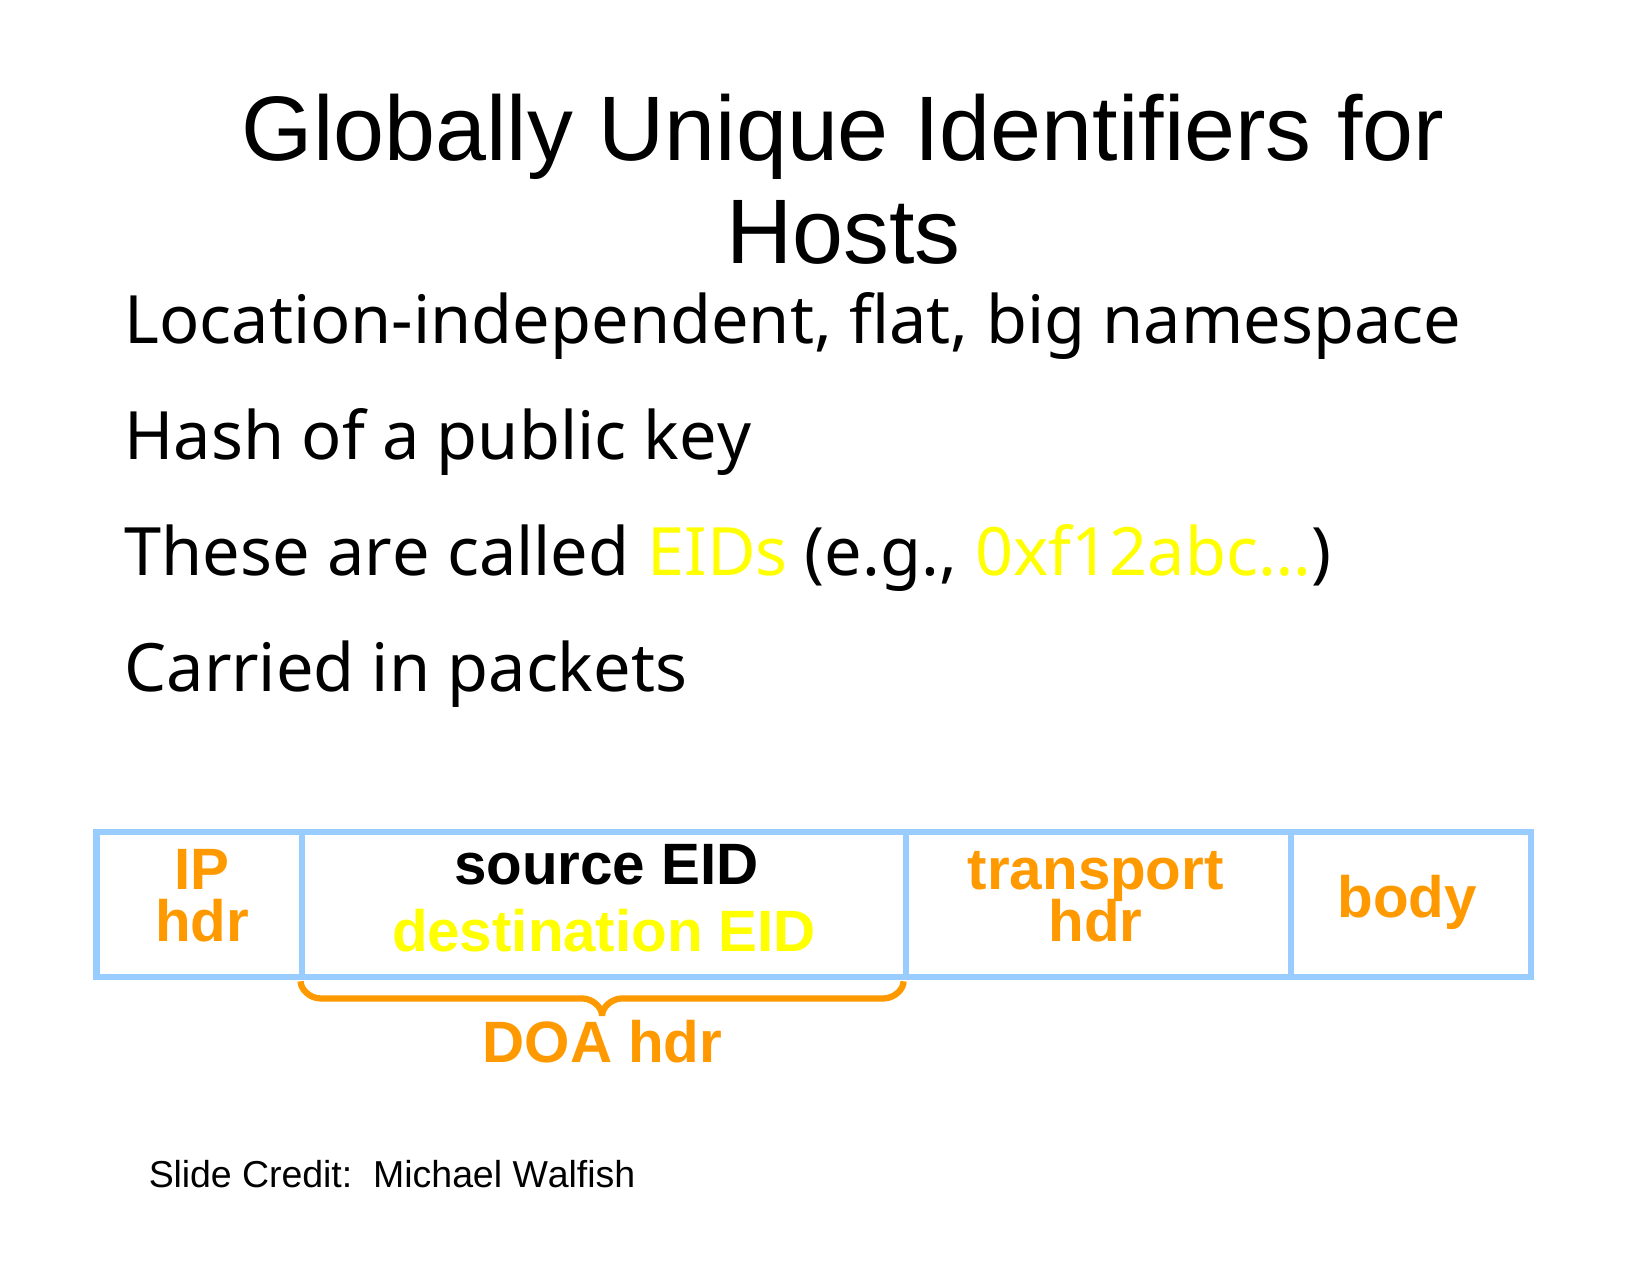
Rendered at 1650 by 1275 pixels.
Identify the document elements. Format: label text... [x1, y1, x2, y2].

text_box DOA hdr [304, 1013, 901, 1081]
title Globally Unique Identifiers for Hosts [127, 59, 1561, 302]
text_box [989, 809, 1028, 871]
text_box destination EID [309, 902, 899, 970]
text_box transport hdr [905, 839, 1287, 960]
text_box Location-independent, flat, big namespace Hash of a public key These are called EIDs (e.g., 0xf12abc…) Carried in packets [109, 264, 1553, 444]
text_box body [1293, 827, 1522, 969]
text_box source EID [309, 835, 904, 904]
text_box Slide Credit: Michael Walfish [134, 1146, 660, 1208]
text_box IP hdr [101, 839, 303, 960]
